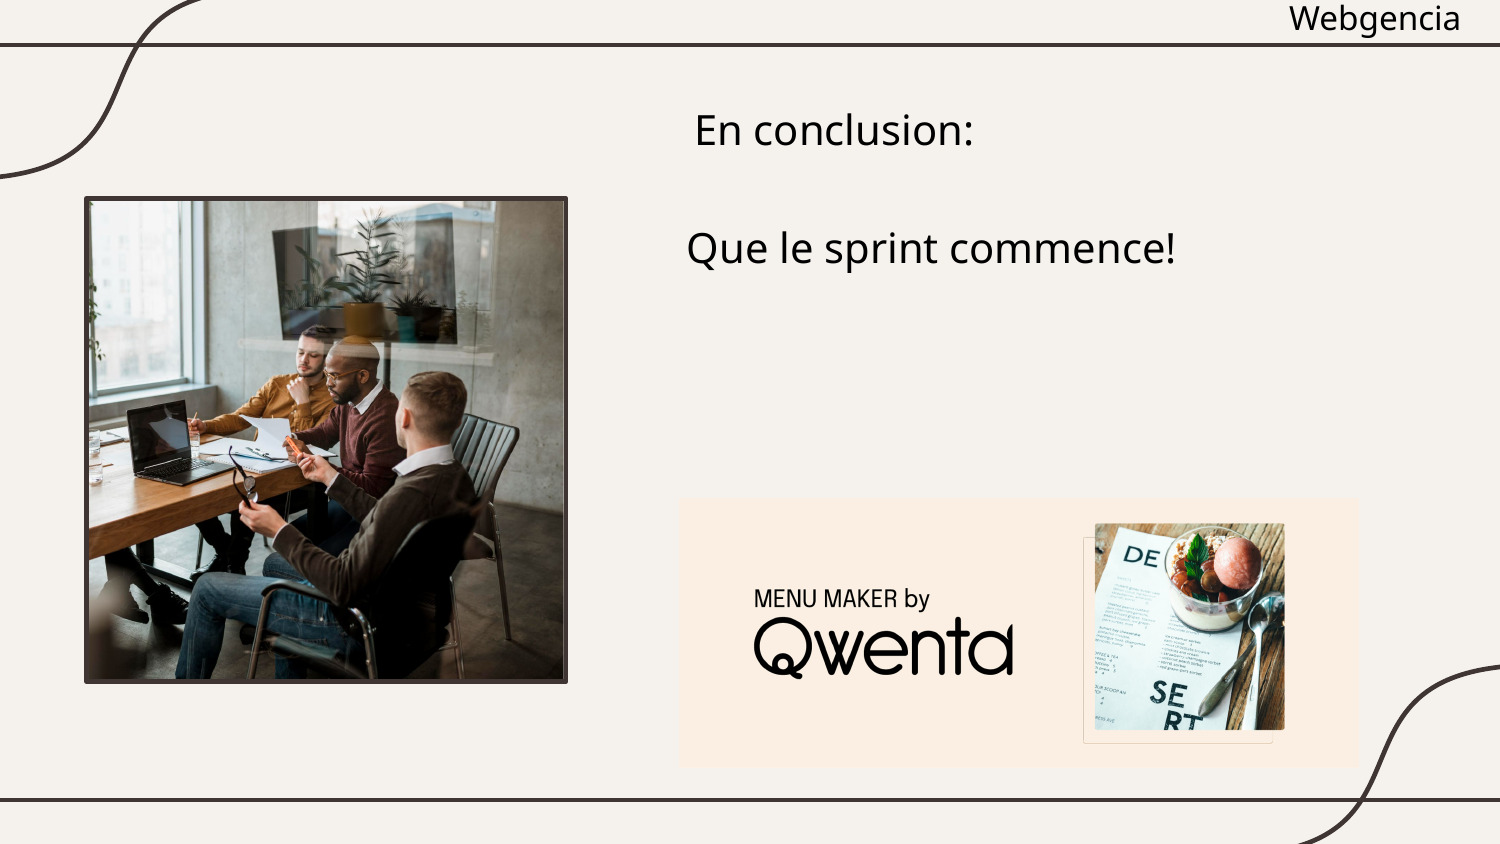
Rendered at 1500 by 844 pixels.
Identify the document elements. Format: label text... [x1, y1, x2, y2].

picture [679, 498, 1359, 768]
picture [88, 200, 564, 680]
title En conclusion: [679, 88, 1241, 153]
text_box Webgencia [1250, 0, 1500, 42]
text_box Que le sprint commence! [671, 206, 1418, 534]
